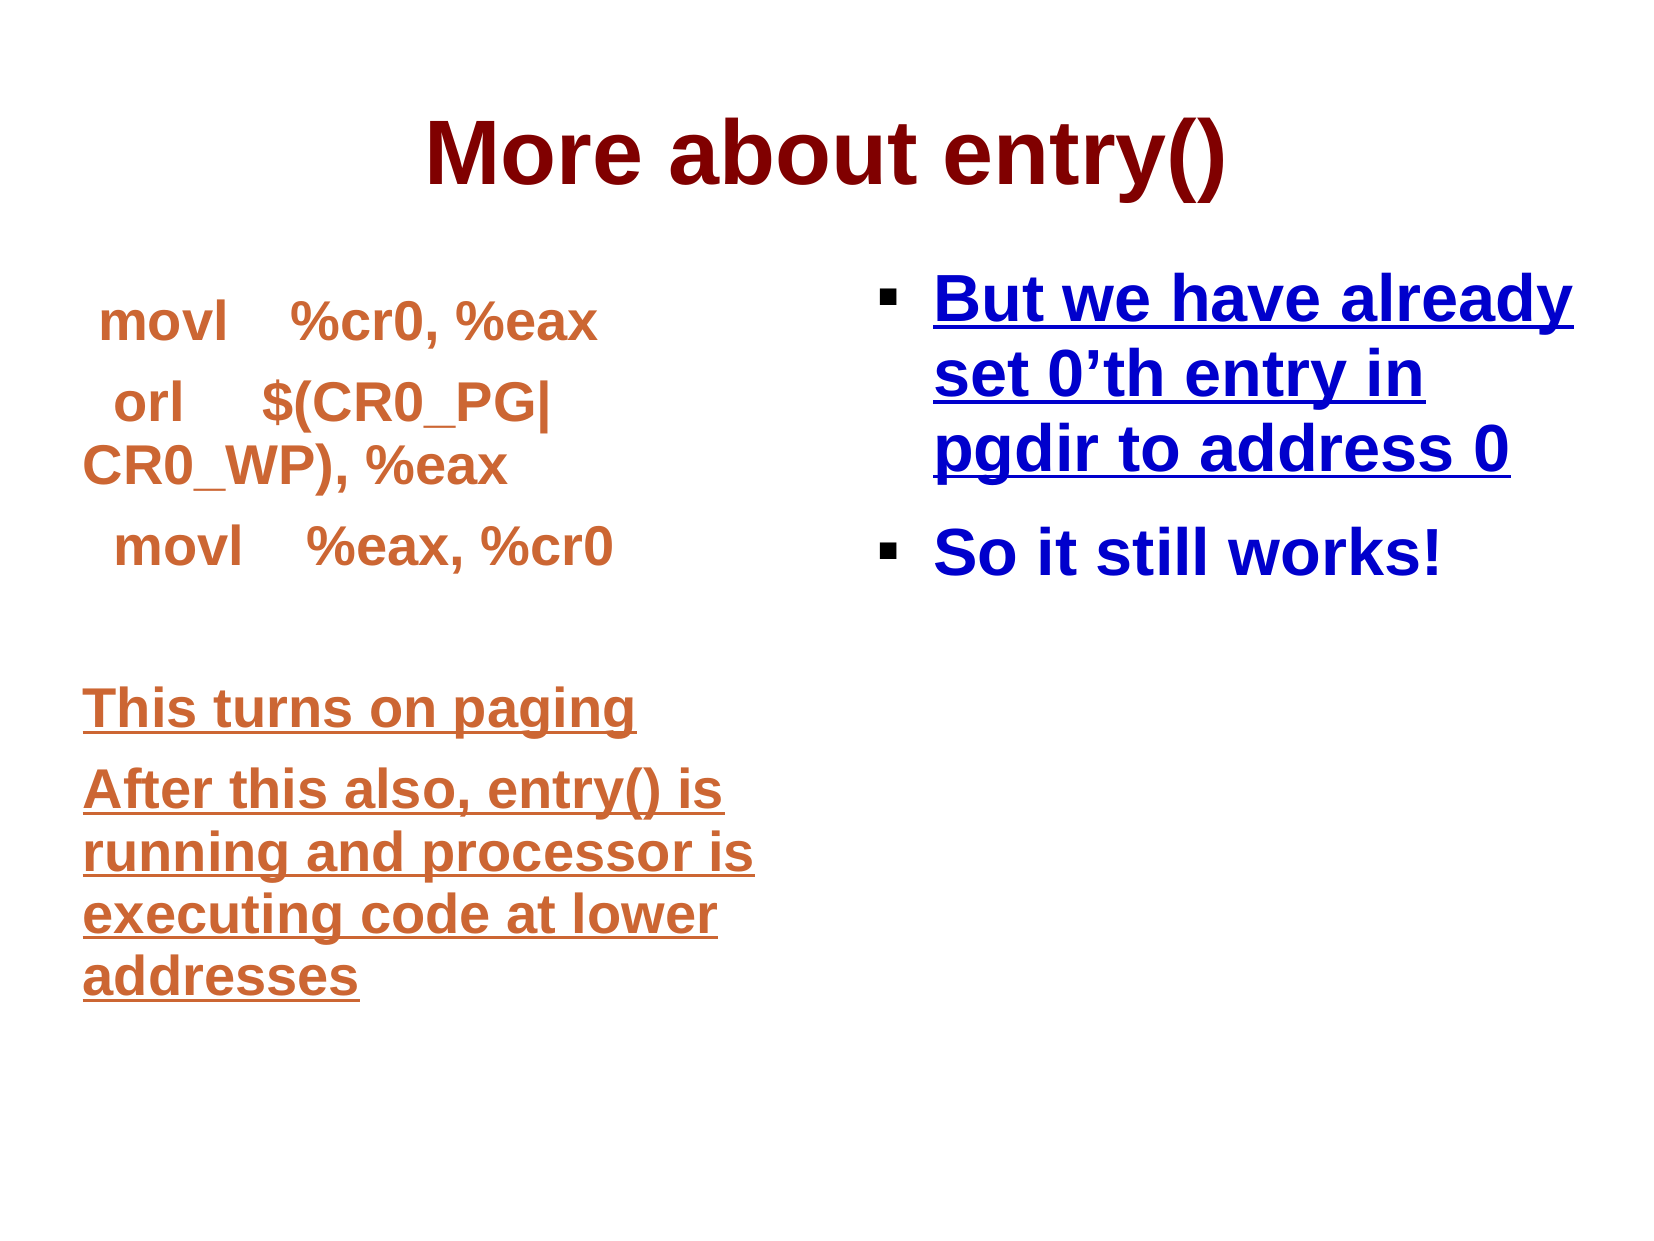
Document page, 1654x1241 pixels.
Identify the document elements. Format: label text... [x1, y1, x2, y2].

list movl %cr0, %eax orl $(CR0_PG|CR0_WP), %eax movl %eax, %cr0 This turns on paging After this also, entry() is running and processor is executing code at lower addresses [82, 290, 809, 1010]
title More about entry() [82, 49, 1571, 257]
list But we have already set 0’th entry in pgdir to address 0 So it still works! [862, 261, 1589, 981]
